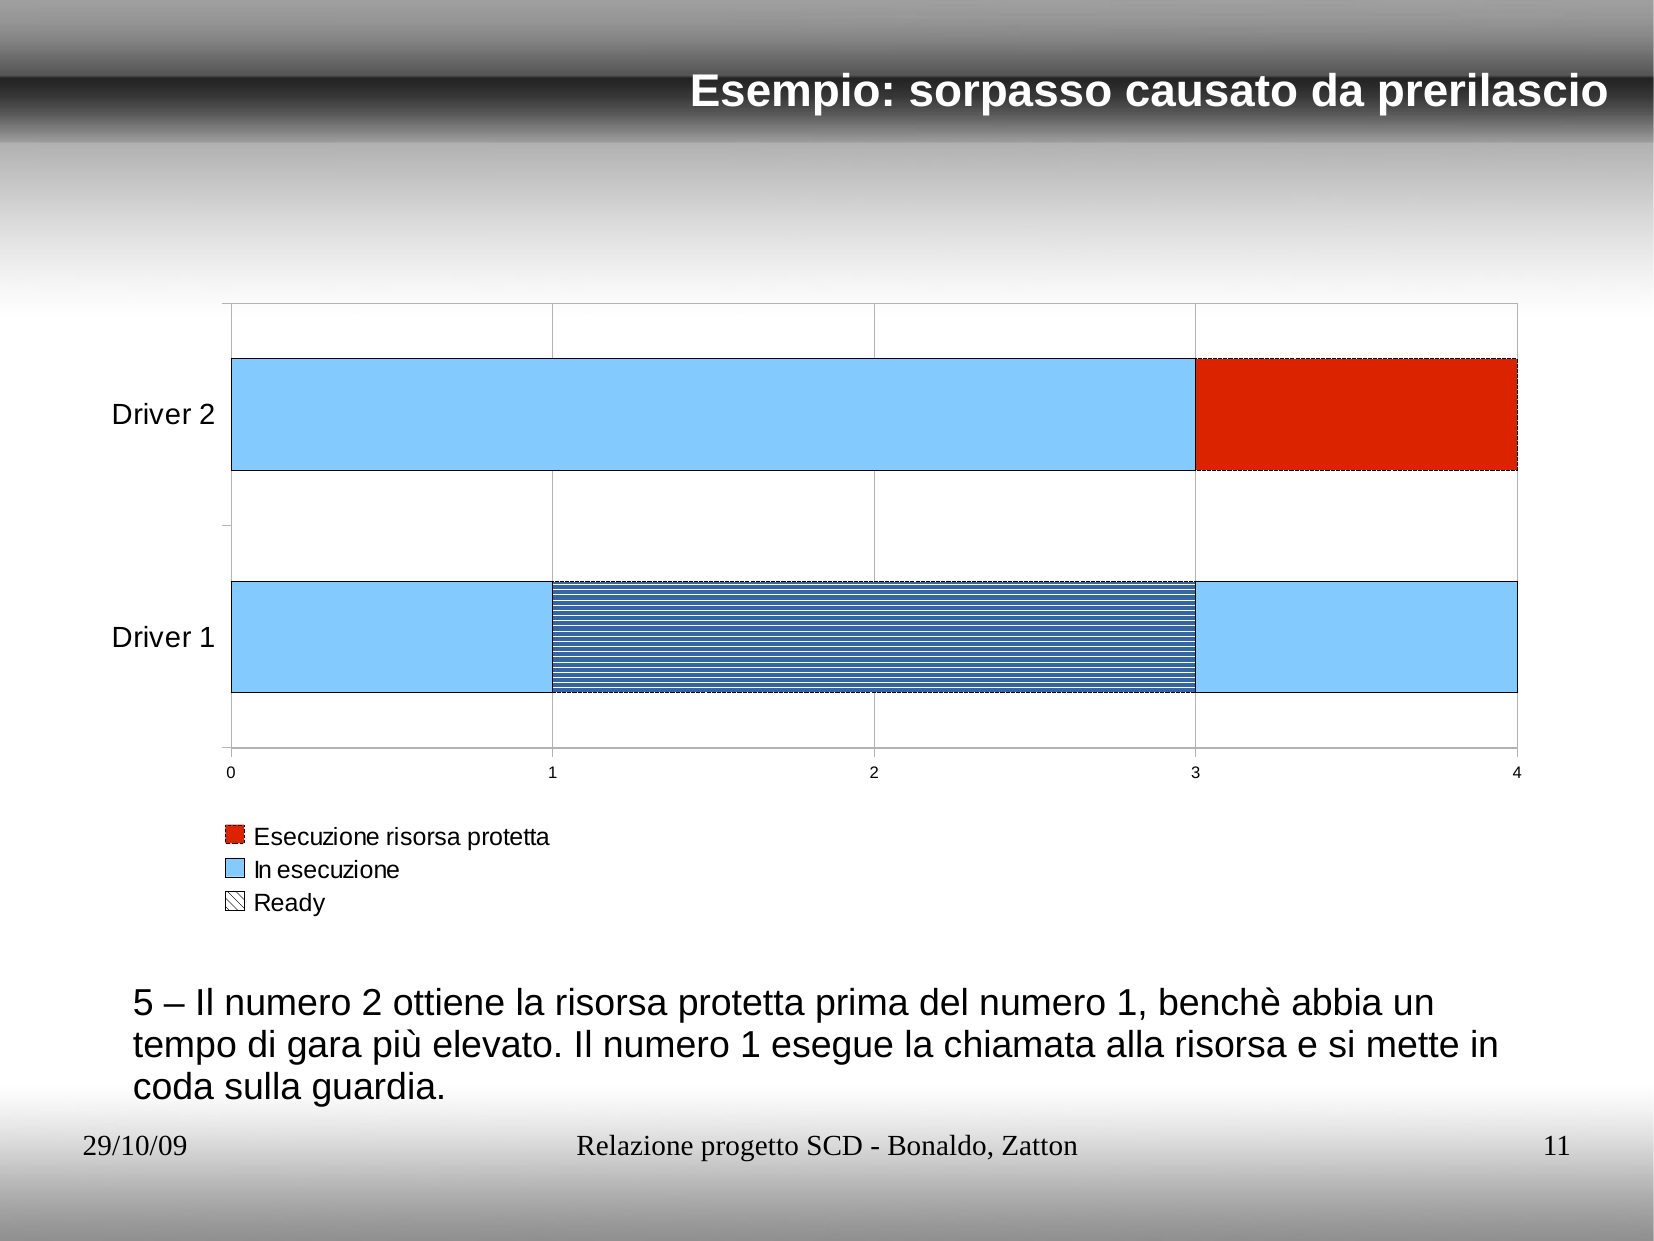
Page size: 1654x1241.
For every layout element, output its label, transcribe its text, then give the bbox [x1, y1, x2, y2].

text_box 5 – Il numero 2 ottiene la risorsa protetta prima del numero 1, benchè abbia un tempo di gara più elevato. Il numero 1 esegue la chiamata alla risorsa e si mette in coda sulla guardia. [118, 974, 1536, 1116]
text_box Esempio: sorpasso causato da prerilascio [649, 31, 1625, 119]
chart [82, 290, 1571, 944]
picture [0, 0, 1654, 1241]
